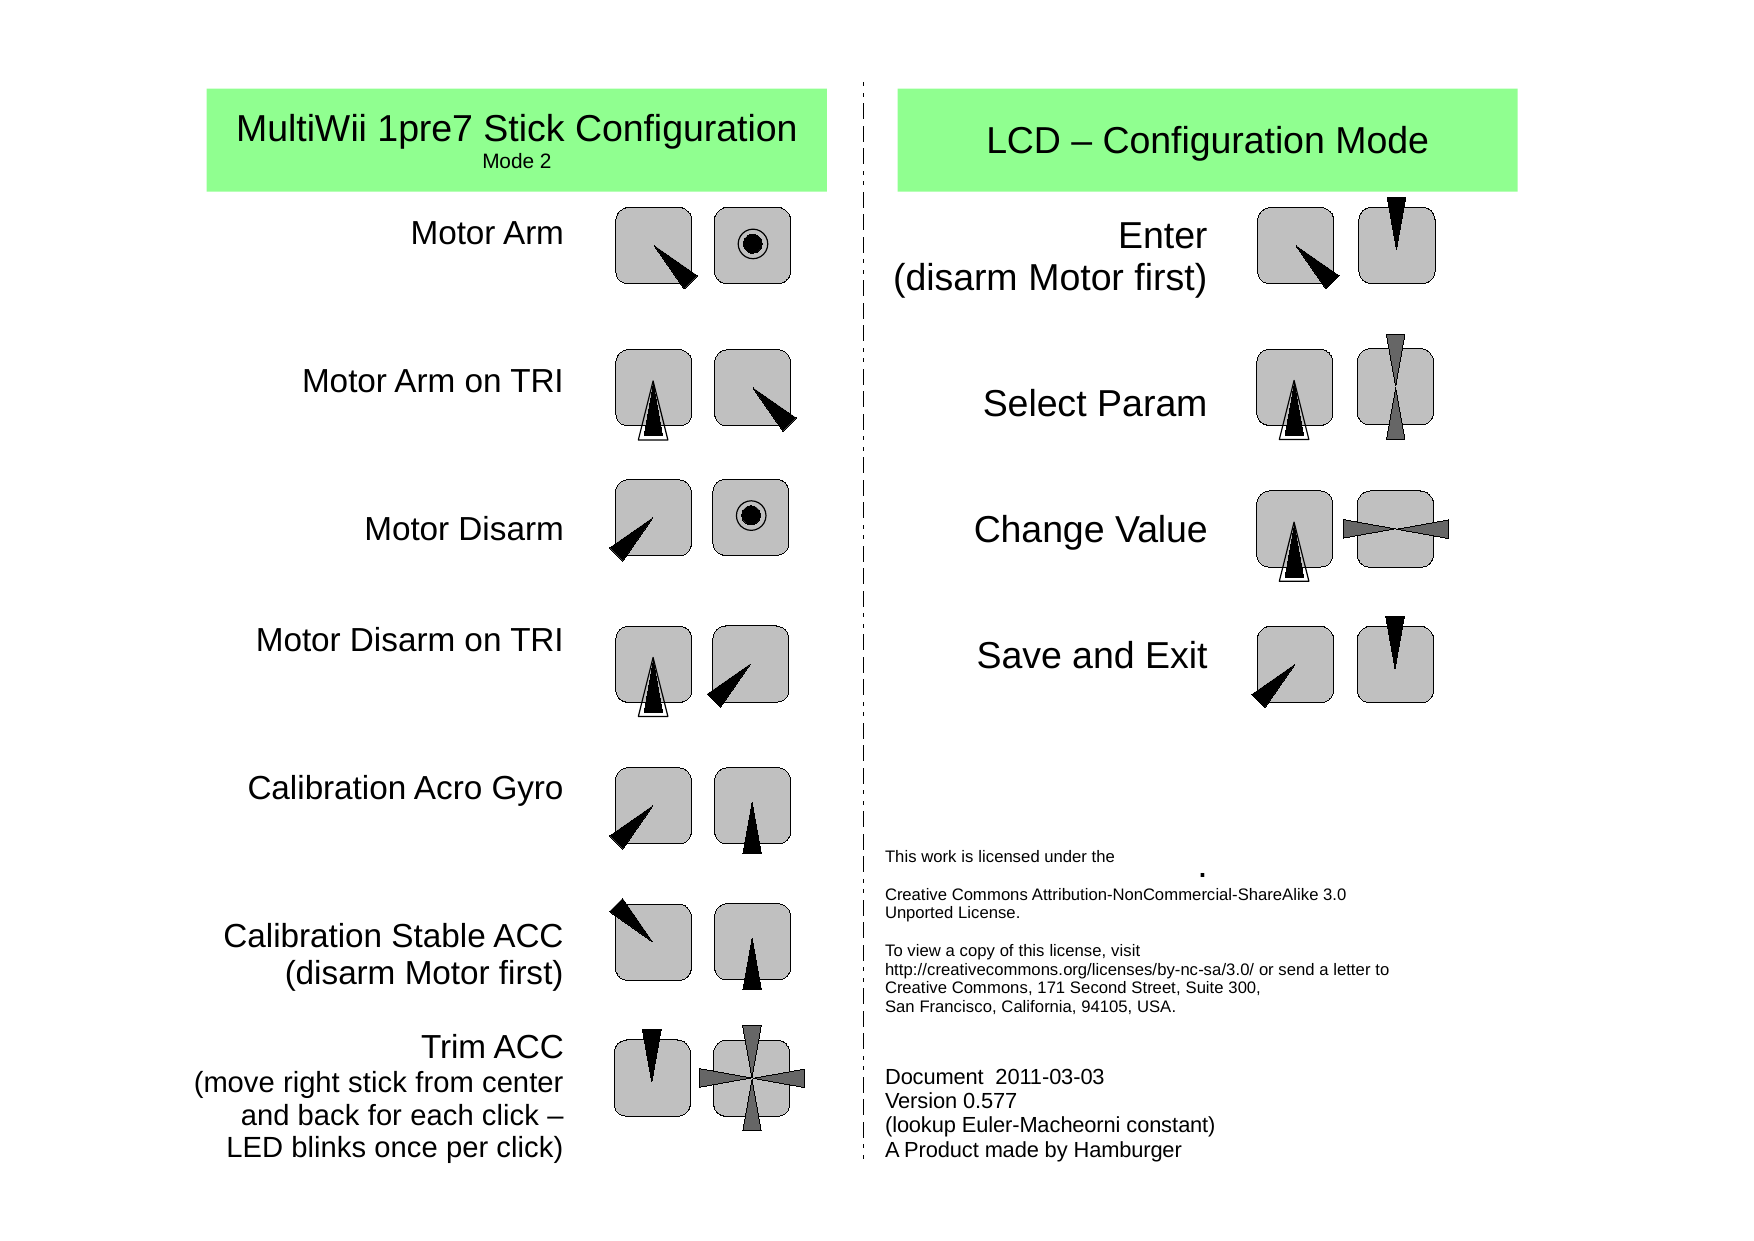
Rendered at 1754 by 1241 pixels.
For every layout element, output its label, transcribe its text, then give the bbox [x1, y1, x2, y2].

text_box [609, 767, 692, 850]
text_box [614, 1029, 691, 1117]
text_box [1357, 334, 1434, 440]
text_box Enter (disarm Motor first) Select Param Change Value Save and Exit . [838, 206, 1223, 894]
text_box [643, 664, 663, 713]
text_box [1251, 626, 1334, 708]
text_box [1284, 387, 1304, 436]
text_box This work is licensed under the Creative Commons Attribution-NonCommercial-ShareAlike 3.0 Unported License. To view a copy of this license, visit http://creativecommons.org/licenses/by-nc-sa/3.0/ or send a letter to Creative Commons, 171 Second Street, Suite 300, San Francisco, California, 94105, USA. [870, 839, 1406, 1022]
text_box [714, 903, 791, 990]
title LCD – Configuration Mode [897, 88, 1518, 192]
text_box [609, 479, 692, 562]
text_box [615, 349, 692, 426]
text_box [714, 207, 791, 284]
text_box [1358, 197, 1436, 284]
text_box [1284, 529, 1304, 578]
text_box Motor Arm Motor Arm on TRI Motor Disarm Motor Disarm on TRI Calibration Acro Gyro Calibration Stable ACC (disarm Motor first) Trim ACC (move right stick from center and back for each click – LED blinks once per click) [177, 206, 579, 1177]
text_box [712, 479, 789, 556]
title MultiWii 1pre7 Stick Configuration Mode 2 [206, 88, 827, 192]
text_box [1343, 490, 1449, 568]
text_box [1357, 616, 1434, 703]
text_box [714, 349, 797, 432]
text_box [615, 626, 692, 703]
text_box [714, 767, 791, 854]
text_box [1256, 490, 1333, 568]
text_box [699, 1025, 805, 1131]
text_box [1256, 349, 1333, 426]
text_box [707, 625, 789, 708]
text_box [643, 387, 663, 436]
text_box [615, 207, 698, 289]
text_box [609, 898, 692, 981]
text_box [1257, 207, 1340, 289]
text_box Document 2011-03-03 Version 0.577 (lookup Euler-Macheorni constant) A Product made by Hamburger [870, 1057, 1234, 1170]
